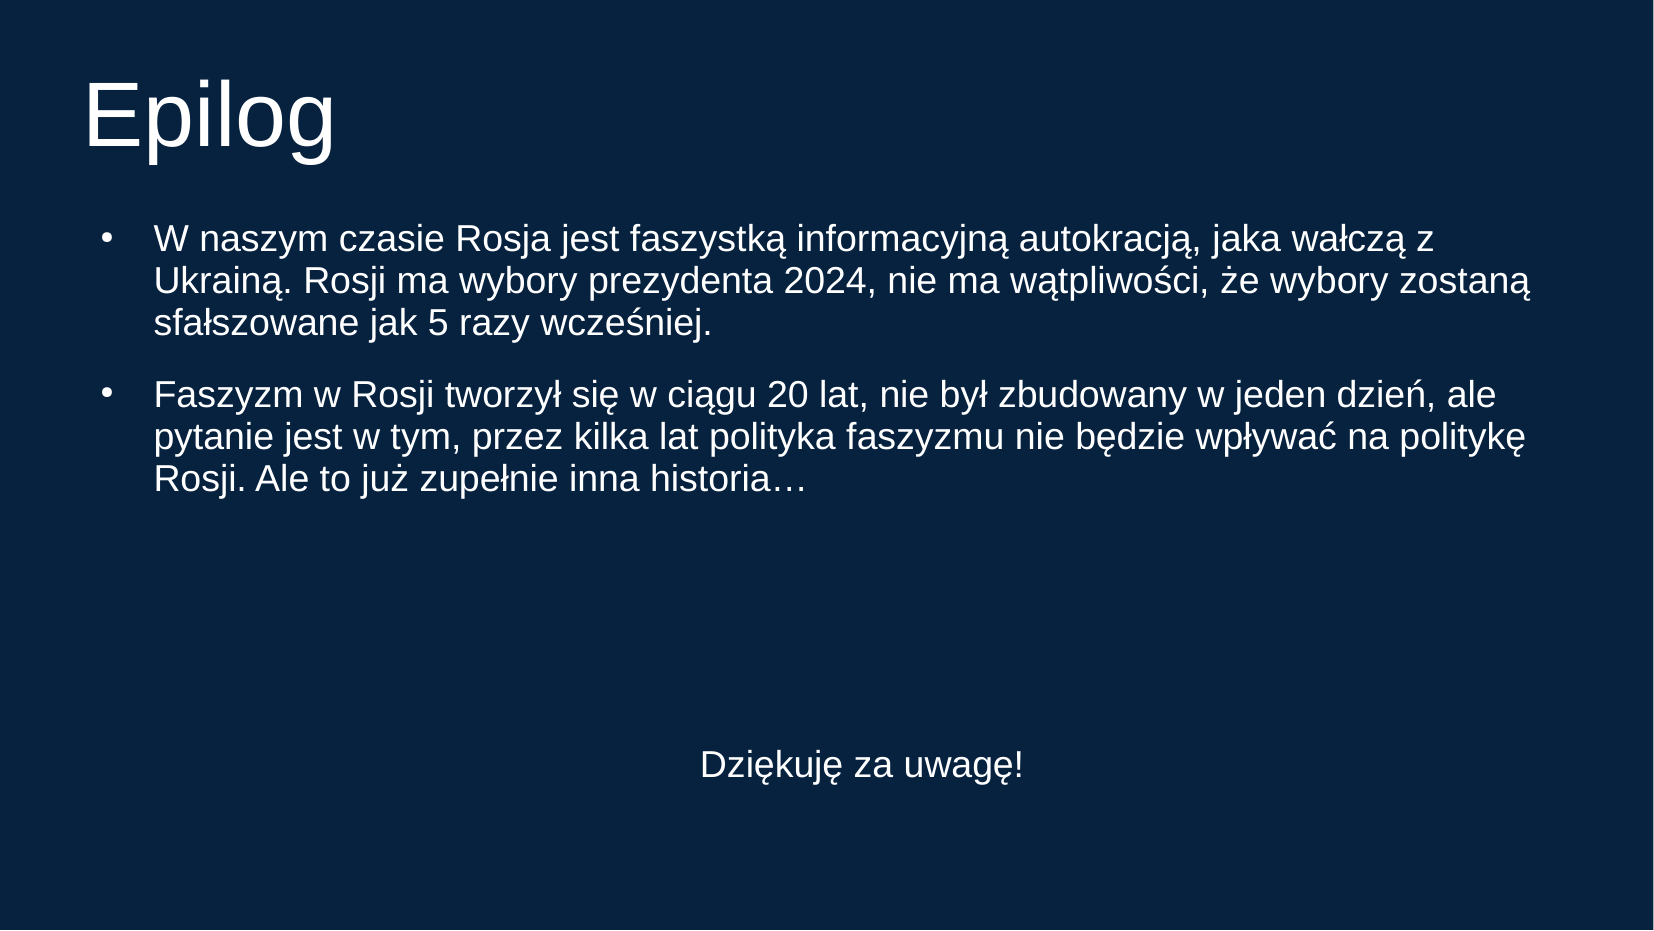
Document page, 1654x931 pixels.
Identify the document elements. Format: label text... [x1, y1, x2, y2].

title Epilog [82, 37, 1571, 193]
list W naszym czasie Rosja jest faszystką informacyjną autokracją, jaka wałczą z Ukrainą. Rosji ma wybory prezydenta 2024, nie ma wątpliwości, że wybory zostaną sfałszowane jak 5 razy wcześniej. Faszyzm w Rosji tworzył się w ciągu 20 lat, nie był zbudowany w jeden dzień, ale pytanie jest w tym, przez kilka lat polityka faszyzmu nie będzie wpływać na politykę Rosji. Ale to już zupełnie inna historia… Dziękuję za uwagę! [82, 217, 1571, 888]
